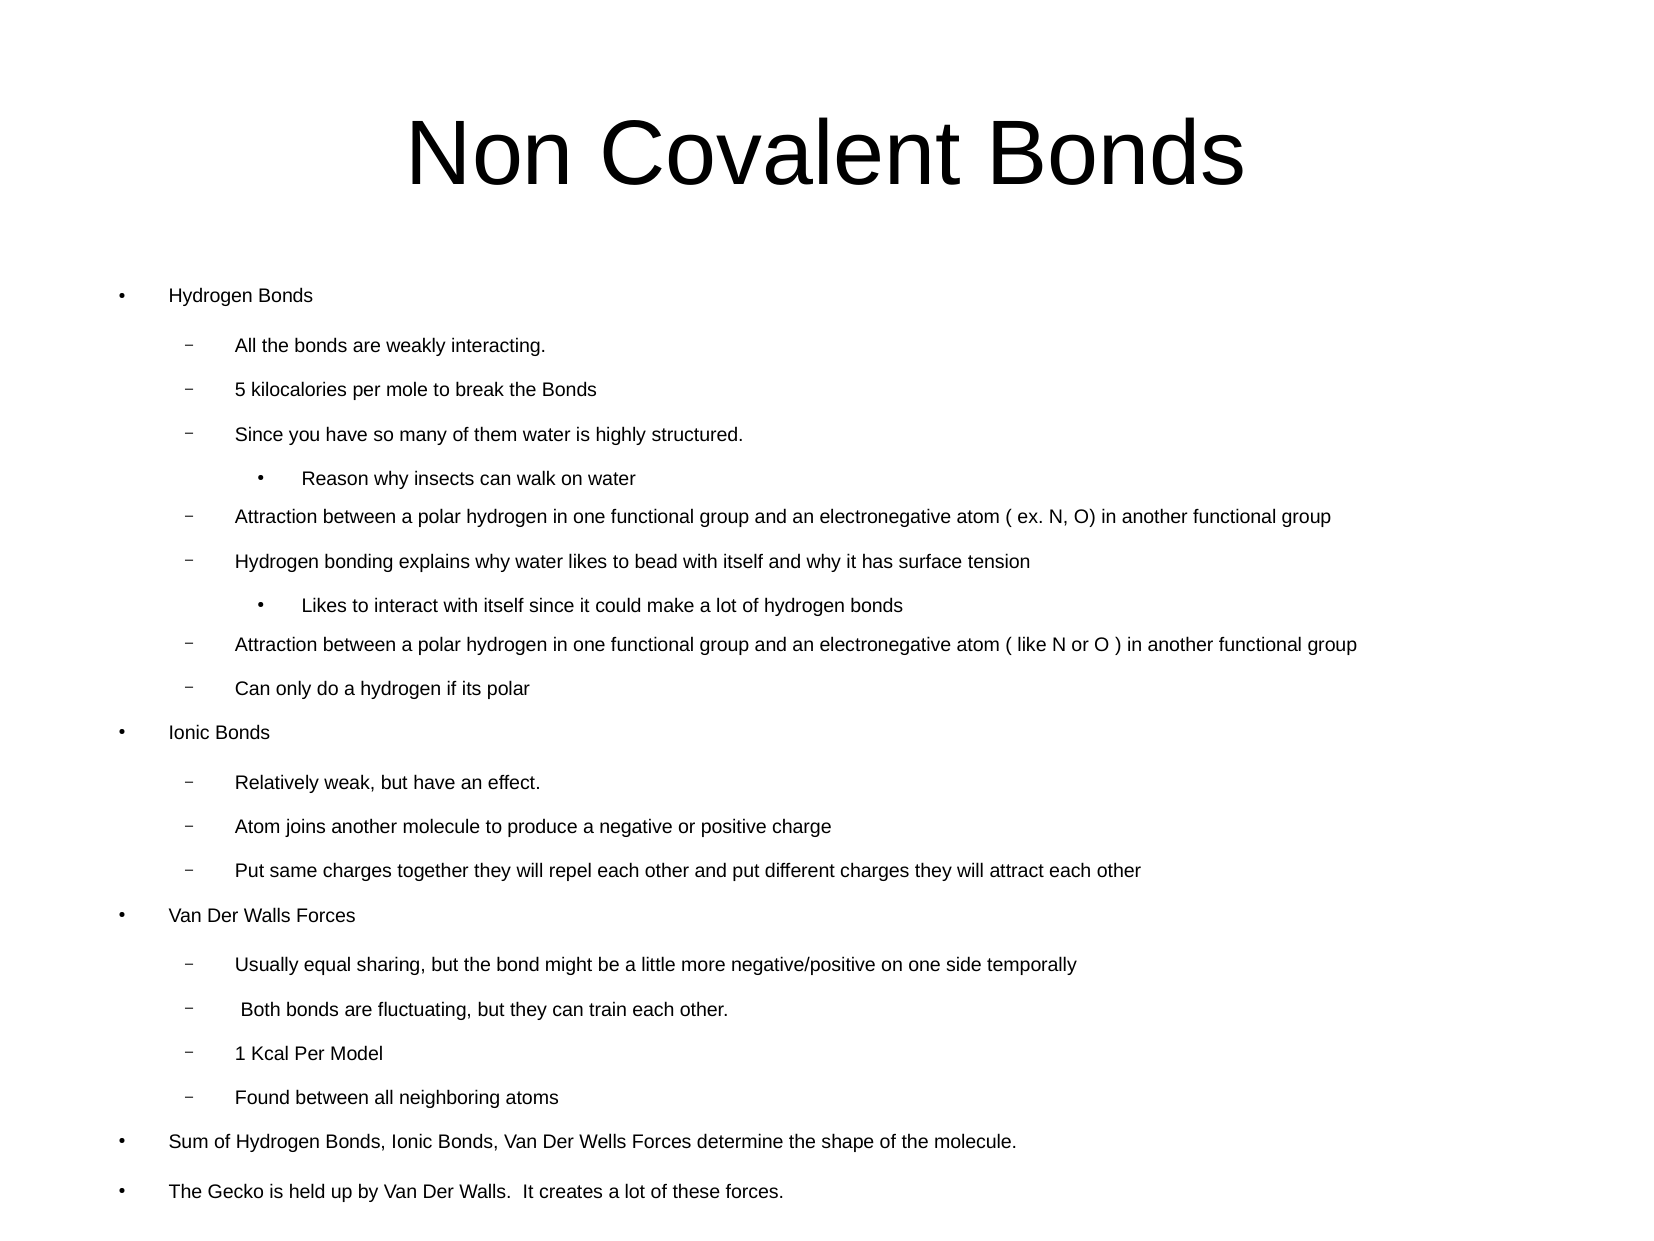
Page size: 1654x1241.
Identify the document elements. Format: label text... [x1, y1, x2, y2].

title Non Covalent Bonds [82, 49, 1571, 257]
list Hydrogen Bonds All the bonds are weakly interacting. 5 kilocalories per mole to break the Bonds Since you have so many of them water is highly structured. Reason why insects can walk on water Attraction between a polar hydrogen in one functional group and an electronegative atom ( ex. N, O) in another functional group Hydrogen bonding explains why water likes to bead with itself and why it has surface tension Likes to interact with itself since it could make a lot of hydrogen bonds Attraction between a polar hydrogen in one functional group and an electronegative atom ( like N or O ) in another functional group Can only do a hydrogen if its polar Ionic Bonds Relatively weak, but have an effect. Atom joins another molecule to produce a negative or positive charge Put same charges together they will repel each other and put different charges they will attract each other Van Der Walls Forces Usually equal sharing, but the bond might be a little more negative/positive on one side temporally Both bonds are fluctuating, but they can train each other. 1 Kcal Per Model Found between all neighboring atoms Sum of Hydrogen Bonds, Ionic Bonds, Van Der Wells Forces determine the shape of the molecule. The Gecko is held up by Van Der Walls. It creates a lot of these forces. [101, 285, 1591, 1210]
